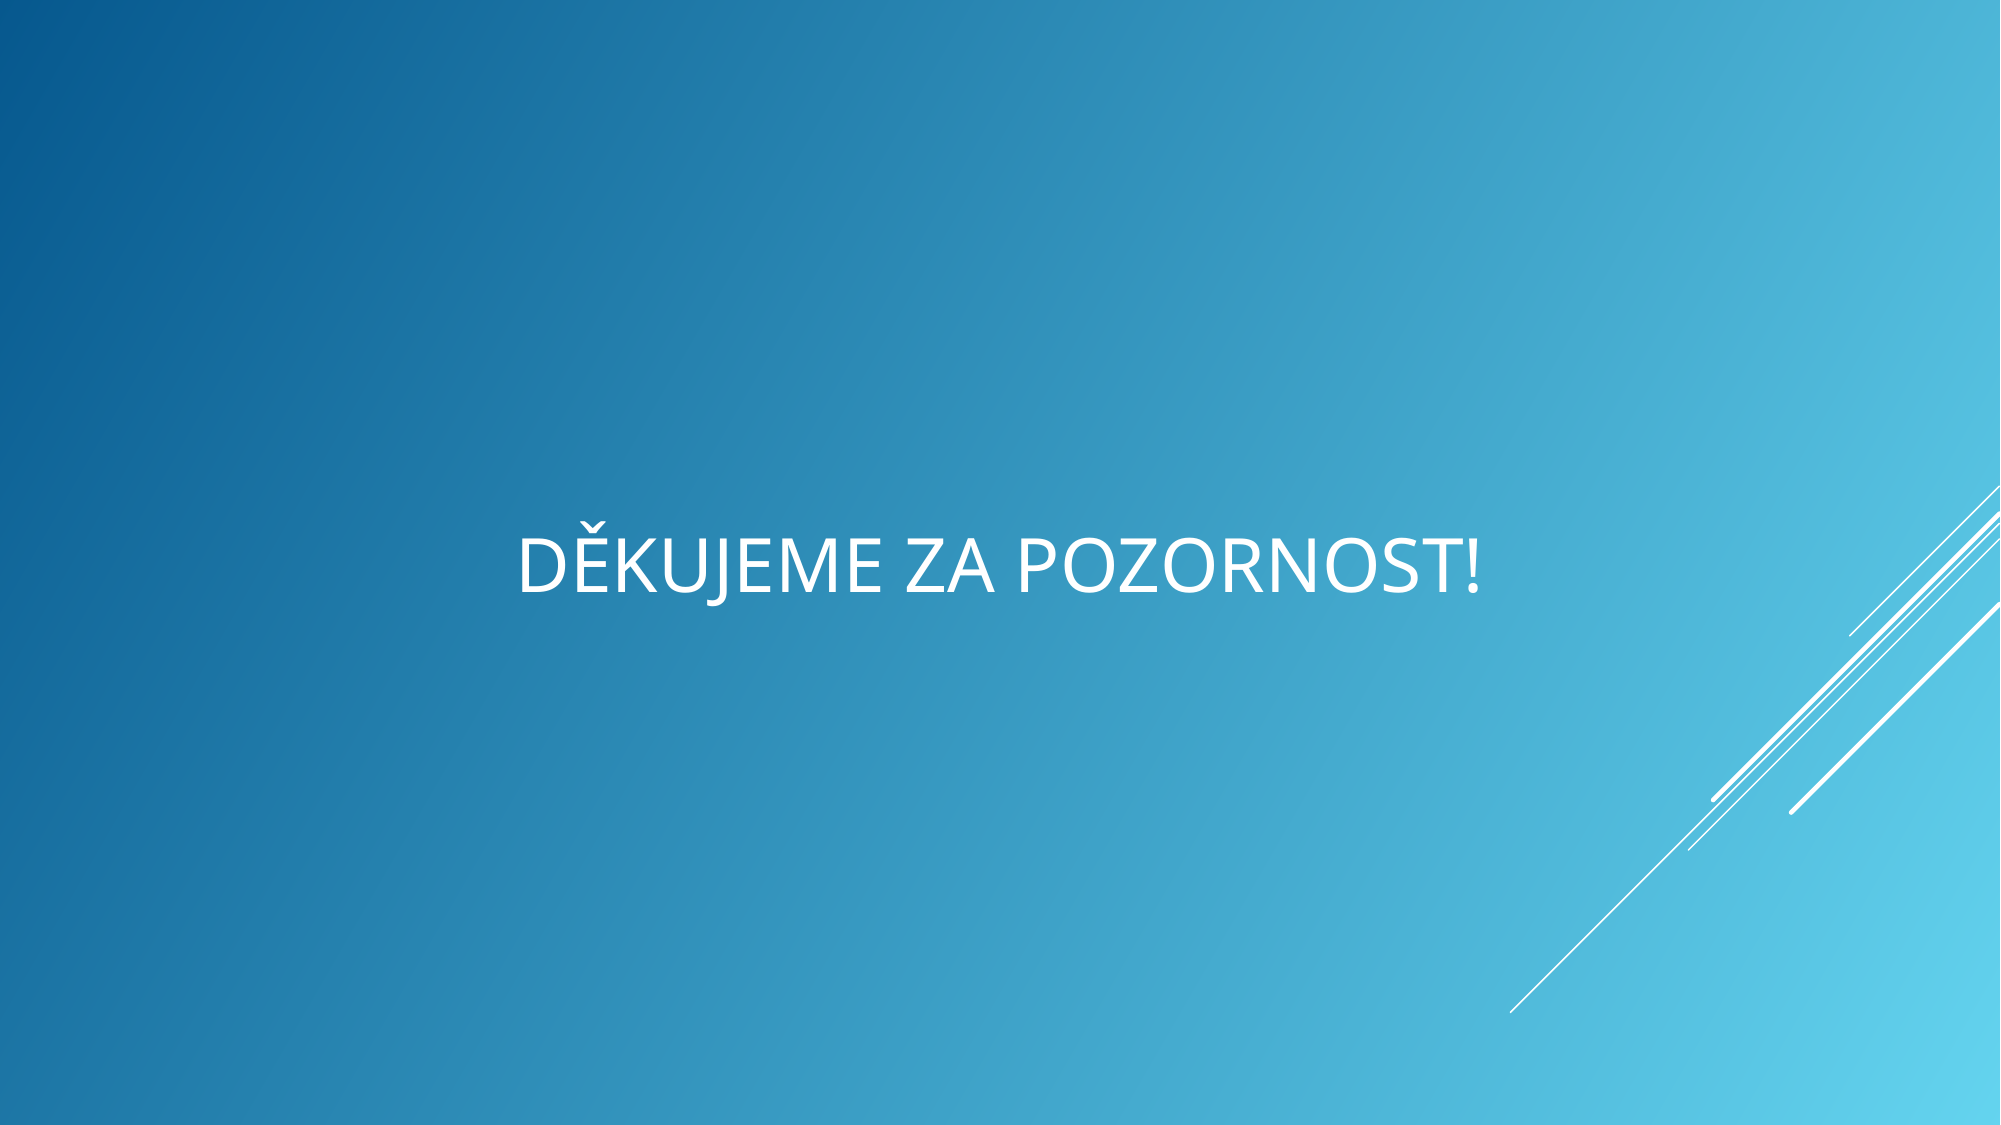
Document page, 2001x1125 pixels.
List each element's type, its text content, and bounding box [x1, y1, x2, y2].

title Děkujeme za Pozornost! [137, 453, 1863, 672]
